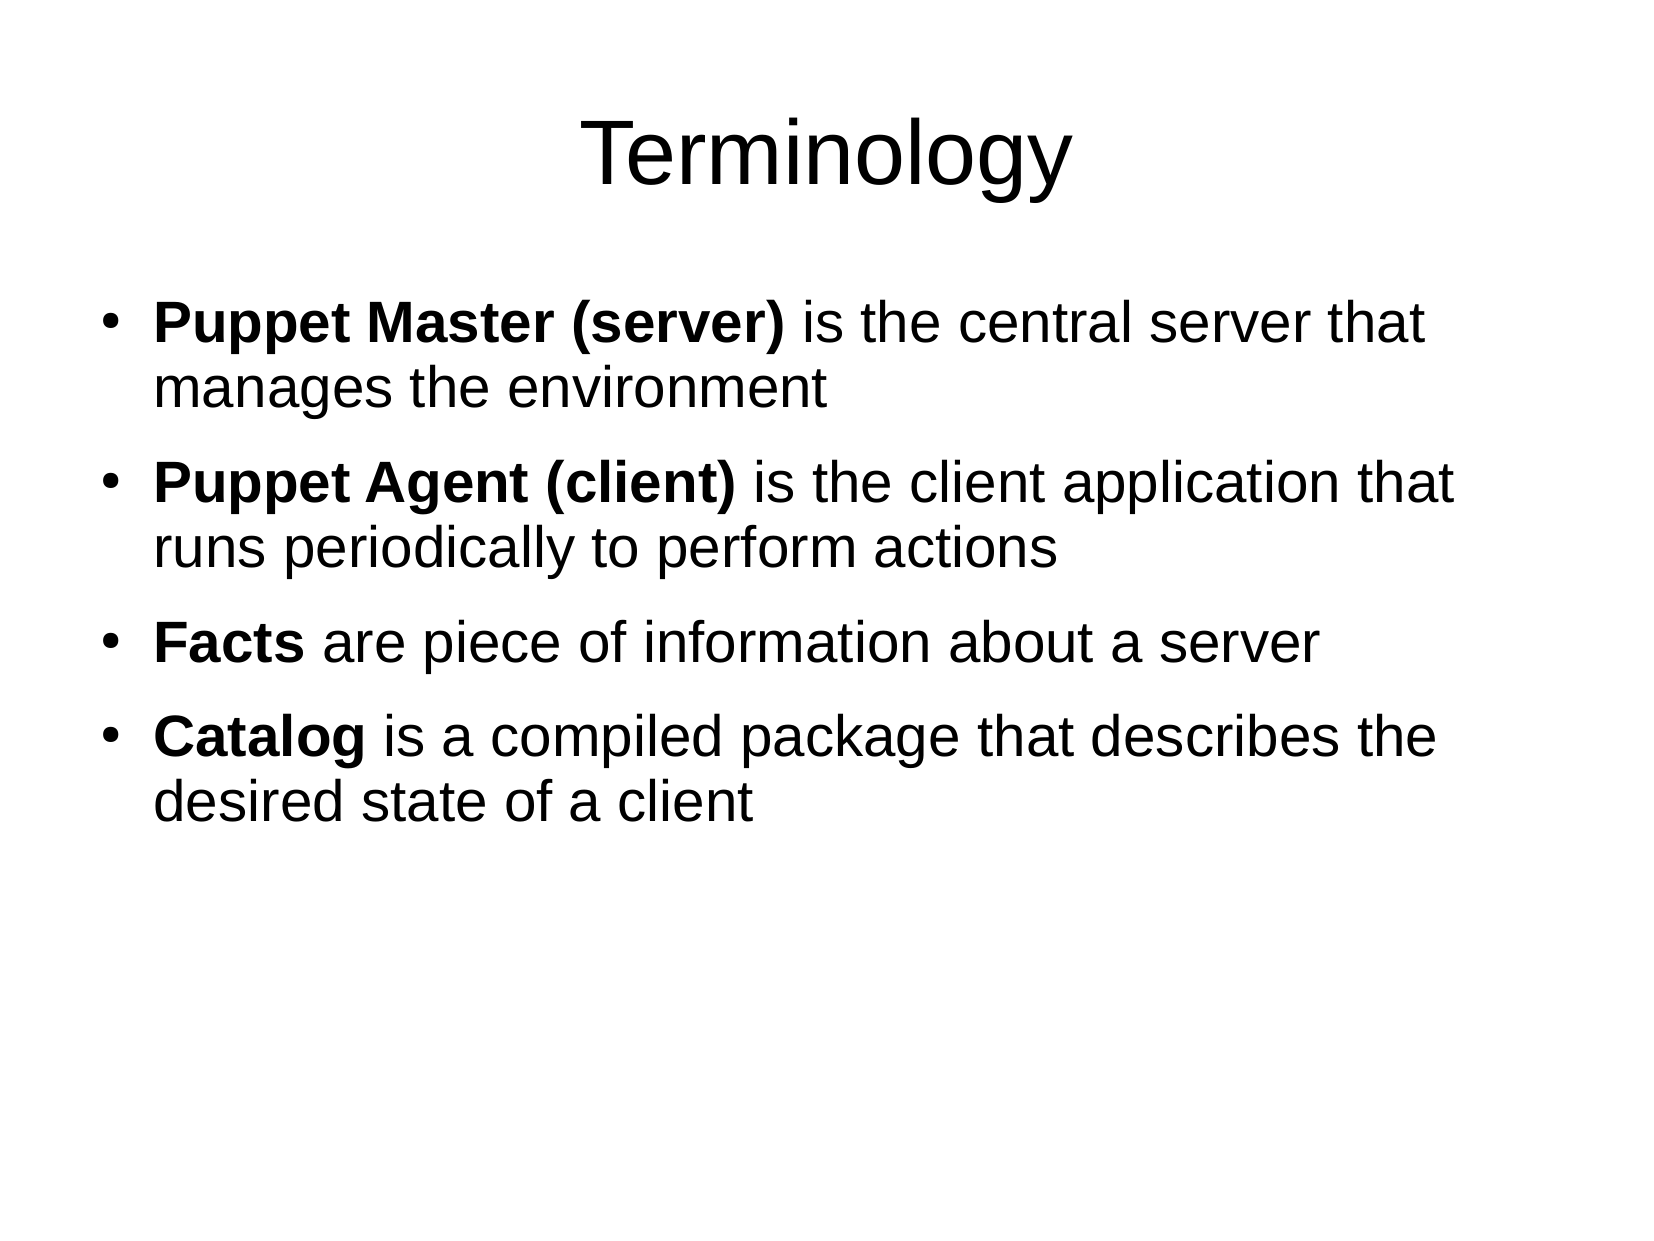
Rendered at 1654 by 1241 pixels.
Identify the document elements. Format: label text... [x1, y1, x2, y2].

list Puppet Master (server) is the central server that manages the environment Puppet Agent (client) is the client application that runs periodically to perform actions Facts are piece of information about a server Catalog is a compiled package that describes the desired state of a client [82, 290, 1571, 1010]
title Terminology [82, 49, 1571, 257]
